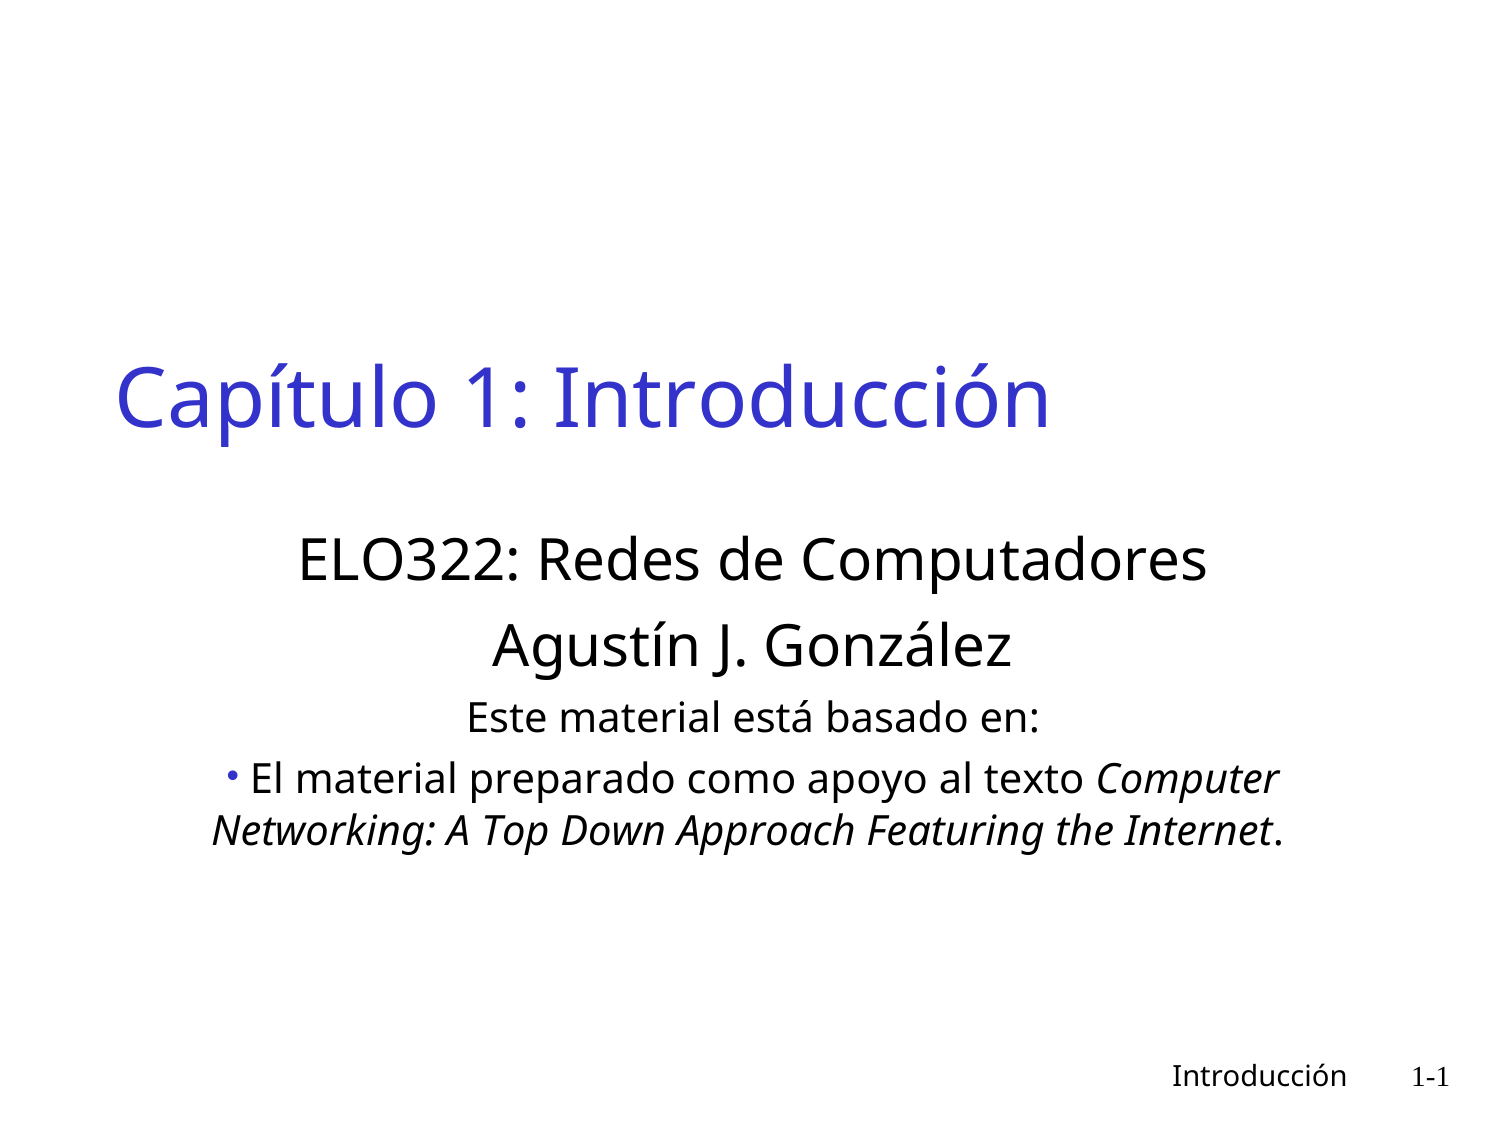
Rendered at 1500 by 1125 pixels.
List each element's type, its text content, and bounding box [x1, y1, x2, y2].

text_box ELO322: Redes de Computadores Agustín J. González Este material está basado en: El material preparado como apoyo al texto Computer Networking: A Top Down Approach Featuring the Internet. [131, 516, 1375, 962]
text_box Introducción [887, 1050, 1362, 1125]
title Capítulo 1: Introducción [99, 306, 1375, 486]
text_box 1-<number> [1362, 1050, 1466, 1125]
